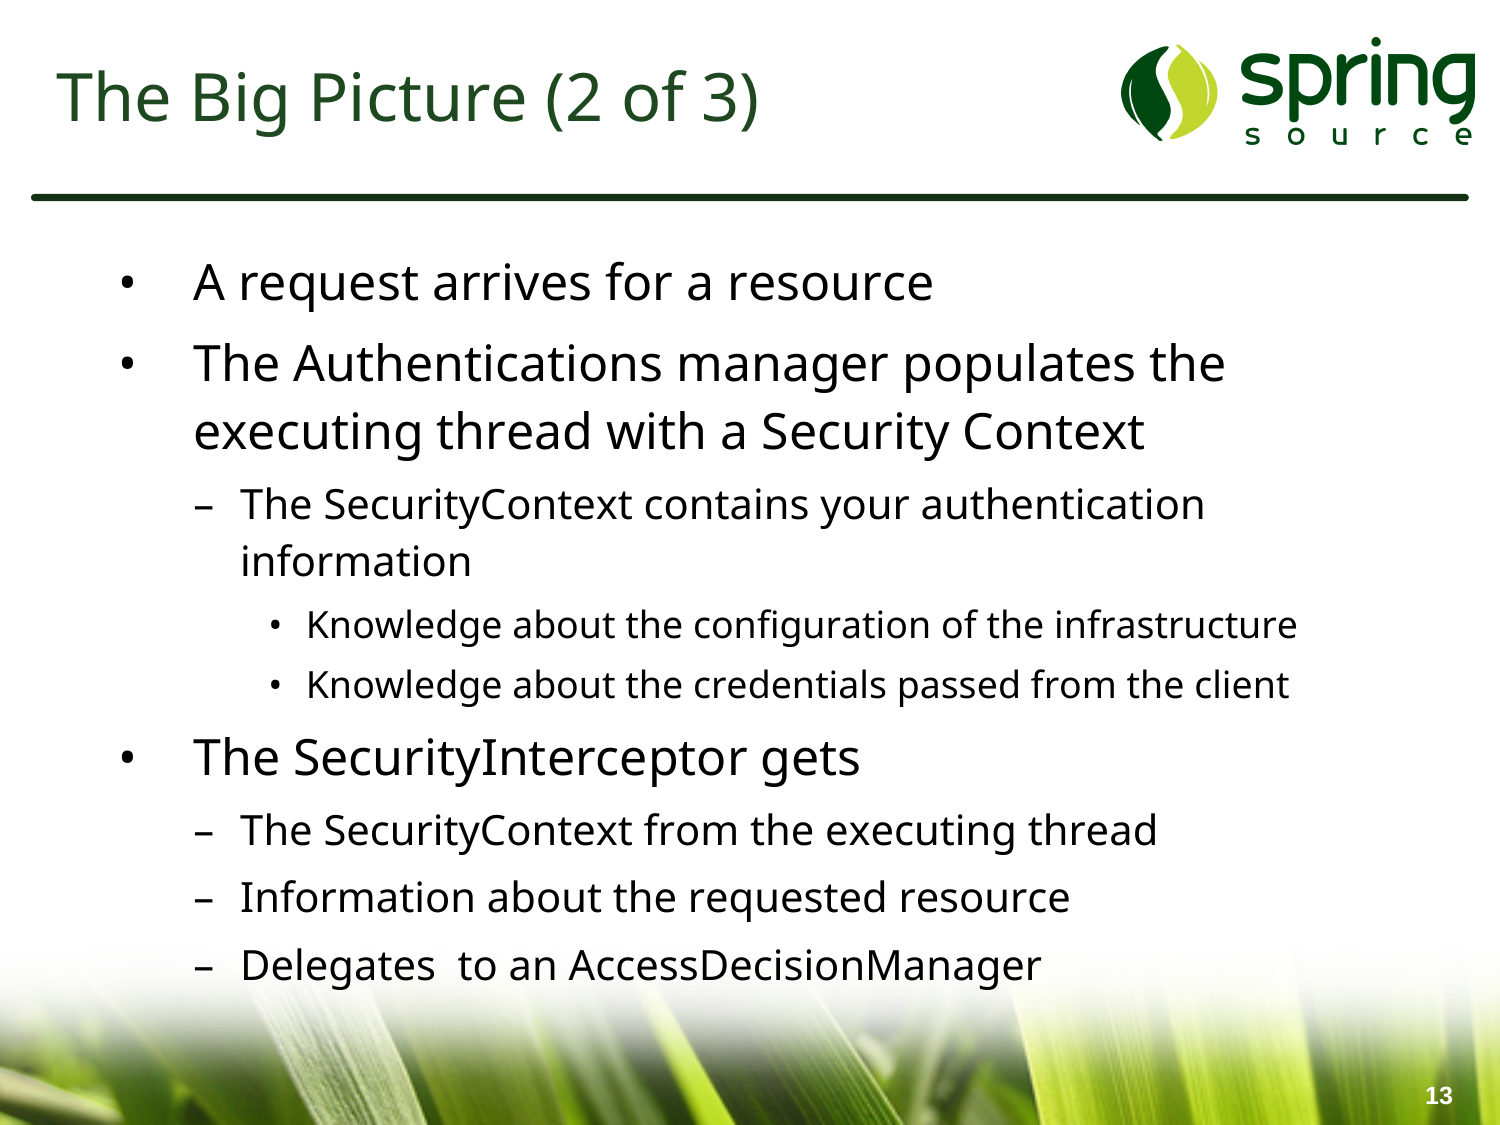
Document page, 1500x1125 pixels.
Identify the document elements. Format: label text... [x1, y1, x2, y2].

title The Big Picture (2 of 3) [56, 15, 1089, 176]
picture [0, 944, 1500, 1125]
list A request arrives for a resource The Authentications manager populates the executing thread with a Security Context The SecurityContext contains your authentication information Knowledge about the configuration of the infrastructure Knowledge about the credentials passed from the client The SecurityInterceptor gets The SecurityContext from the executing thread Information about the requested resource Delegates to an AccessDecisionManager [103, 239, 1429, 928]
picture [1121, 37, 1475, 145]
